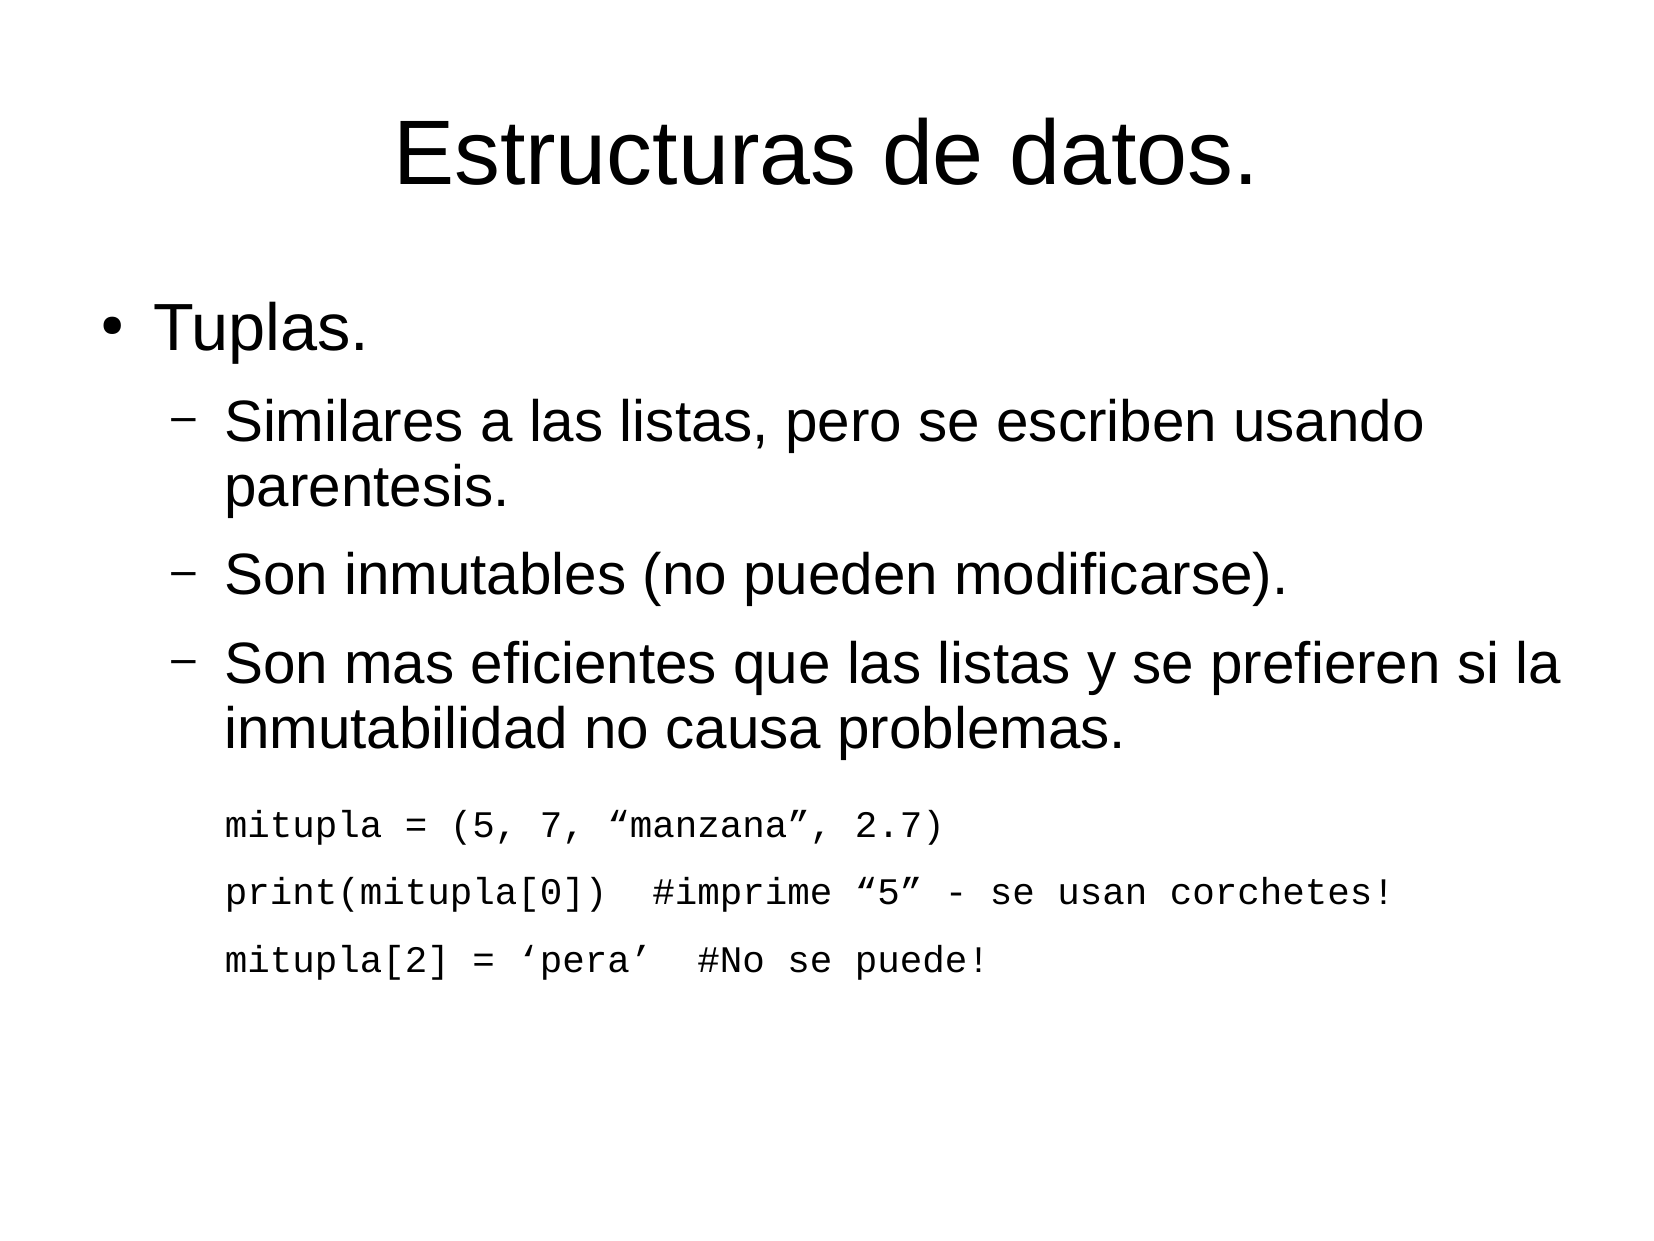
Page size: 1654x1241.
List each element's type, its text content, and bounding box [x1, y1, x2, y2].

text_box mitupla = (5, 7, “manzana”, 2.7) print(mitupla[0]) #imprime “5” - se usan corchetes! mitupla[2] = ‘pera’ #No se puede! [210, 798, 1516, 991]
title Estructuras de datos. [82, 49, 1571, 257]
list Tuplas. Similares a las listas, pero se escriben usando parentesis. Son inmutables (no pueden modificarse). Son mas eficientes que las listas y se prefieren si la inmutabilidad no causa problemas. [82, 290, 1571, 1010]
